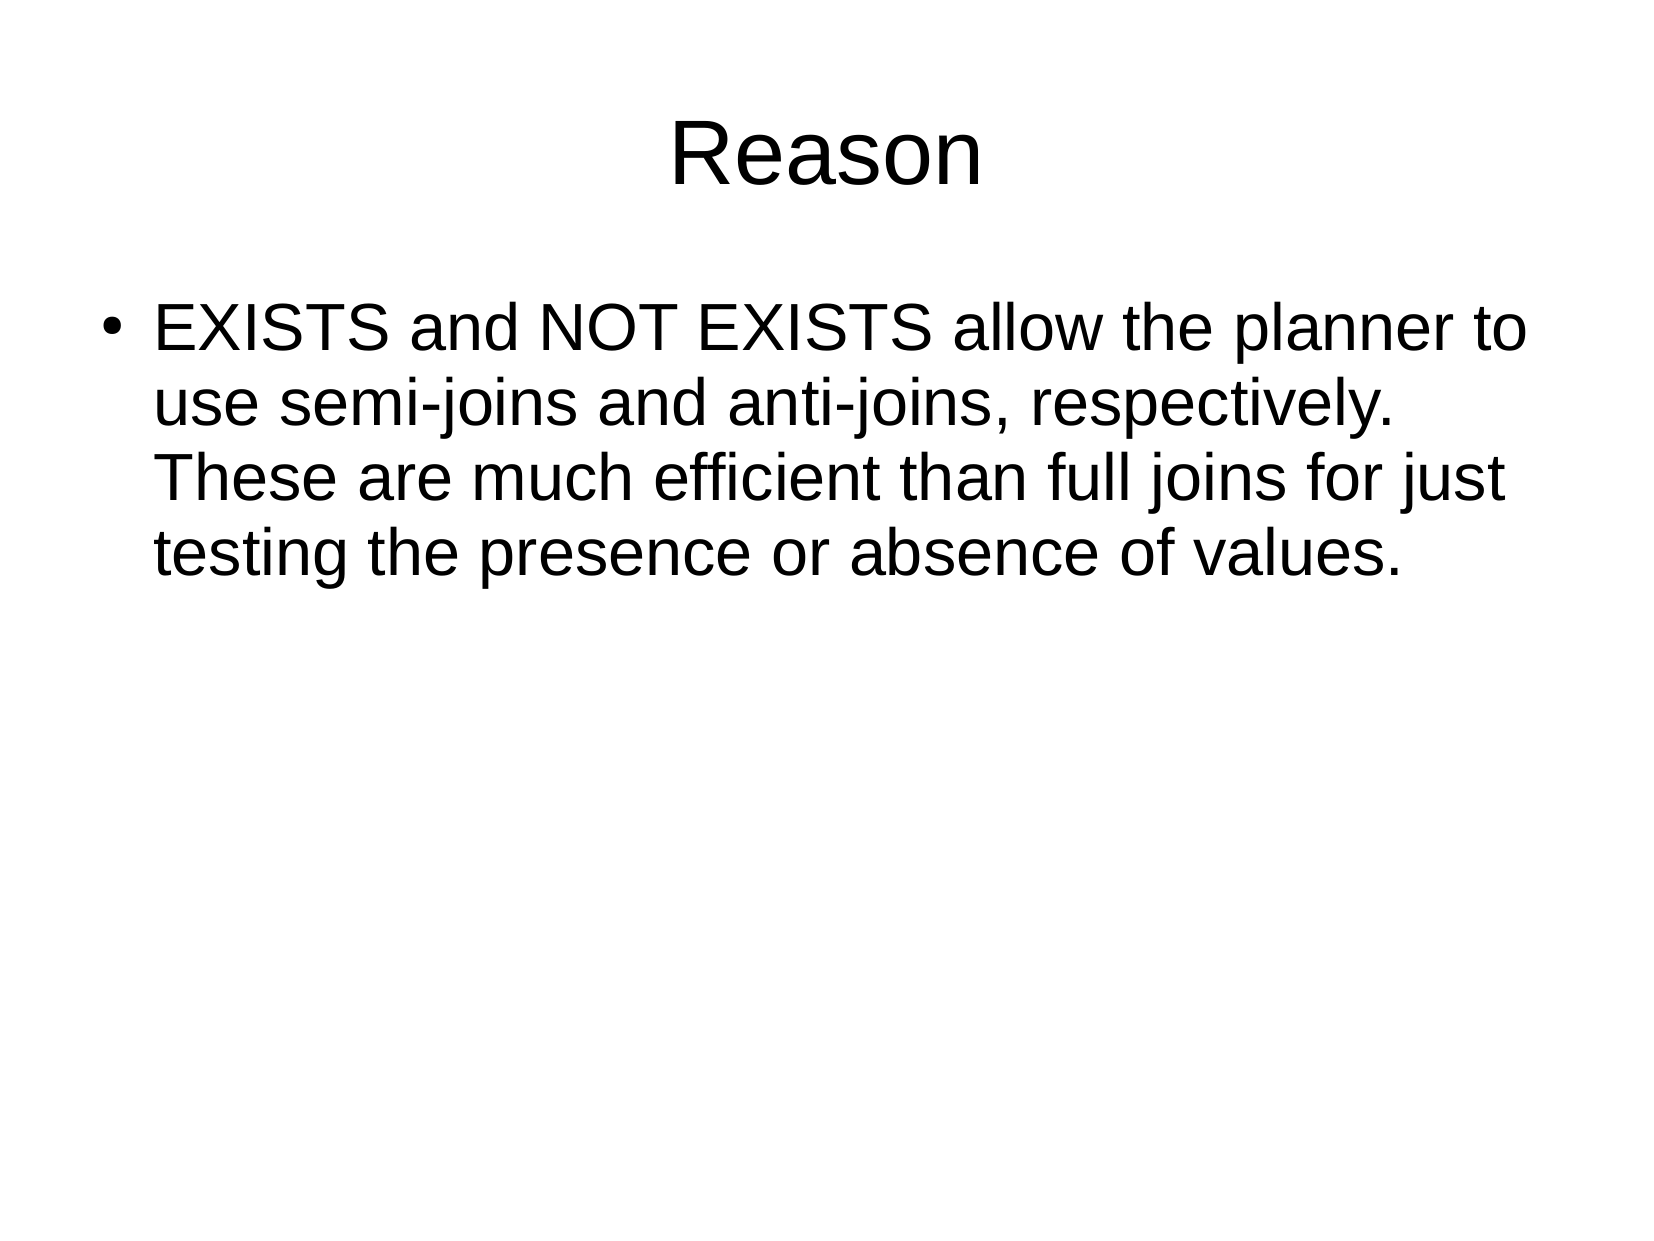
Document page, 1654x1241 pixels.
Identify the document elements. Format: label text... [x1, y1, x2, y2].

title Reason [82, 49, 1571, 257]
list EXISTS and NOT EXISTS allow the planner to use semi-joins and anti-joins, respectively. These are much efficient than full joins for just testing the presence or absence of values. [82, 290, 1538, 1010]
